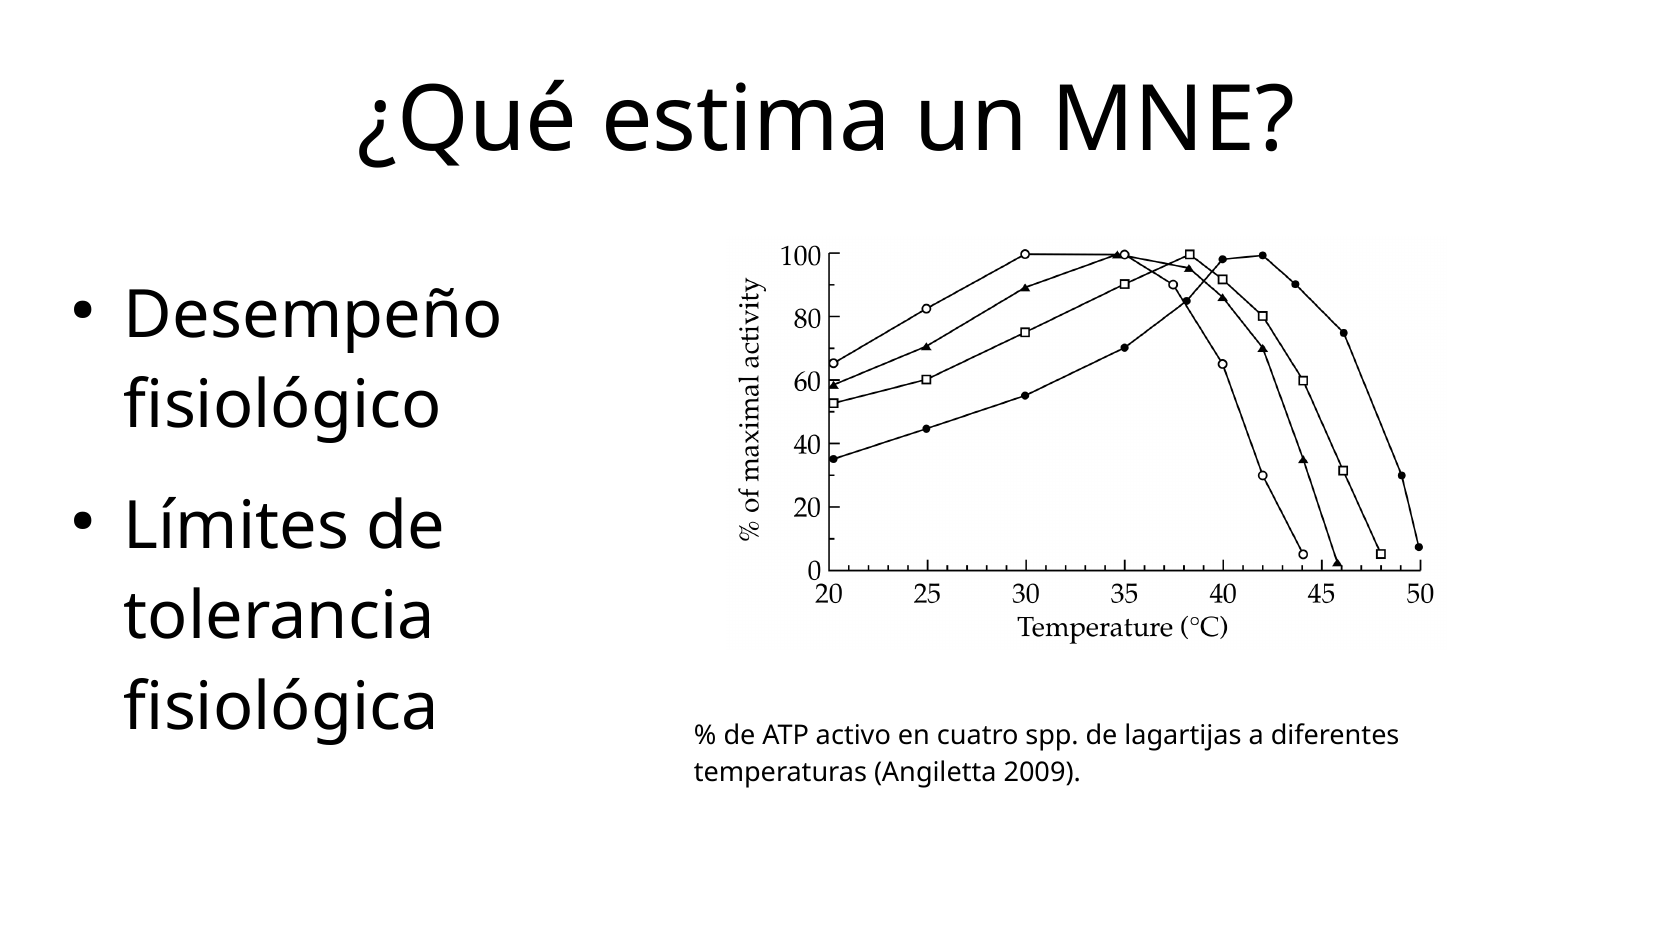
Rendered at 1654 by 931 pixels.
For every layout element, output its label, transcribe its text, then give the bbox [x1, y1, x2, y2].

title ¿Qué estima un MNE? [82, 37, 1571, 193]
list Desempeño fisiológico Límites de tolerancia fisiológica [53, 265, 709, 831]
picture [726, 236, 1447, 650]
text_box % de ATP activo en cuatro spp. de lagartijas a diferentes temperaturas (Angiletta 2009). [679, 708, 1565, 784]
